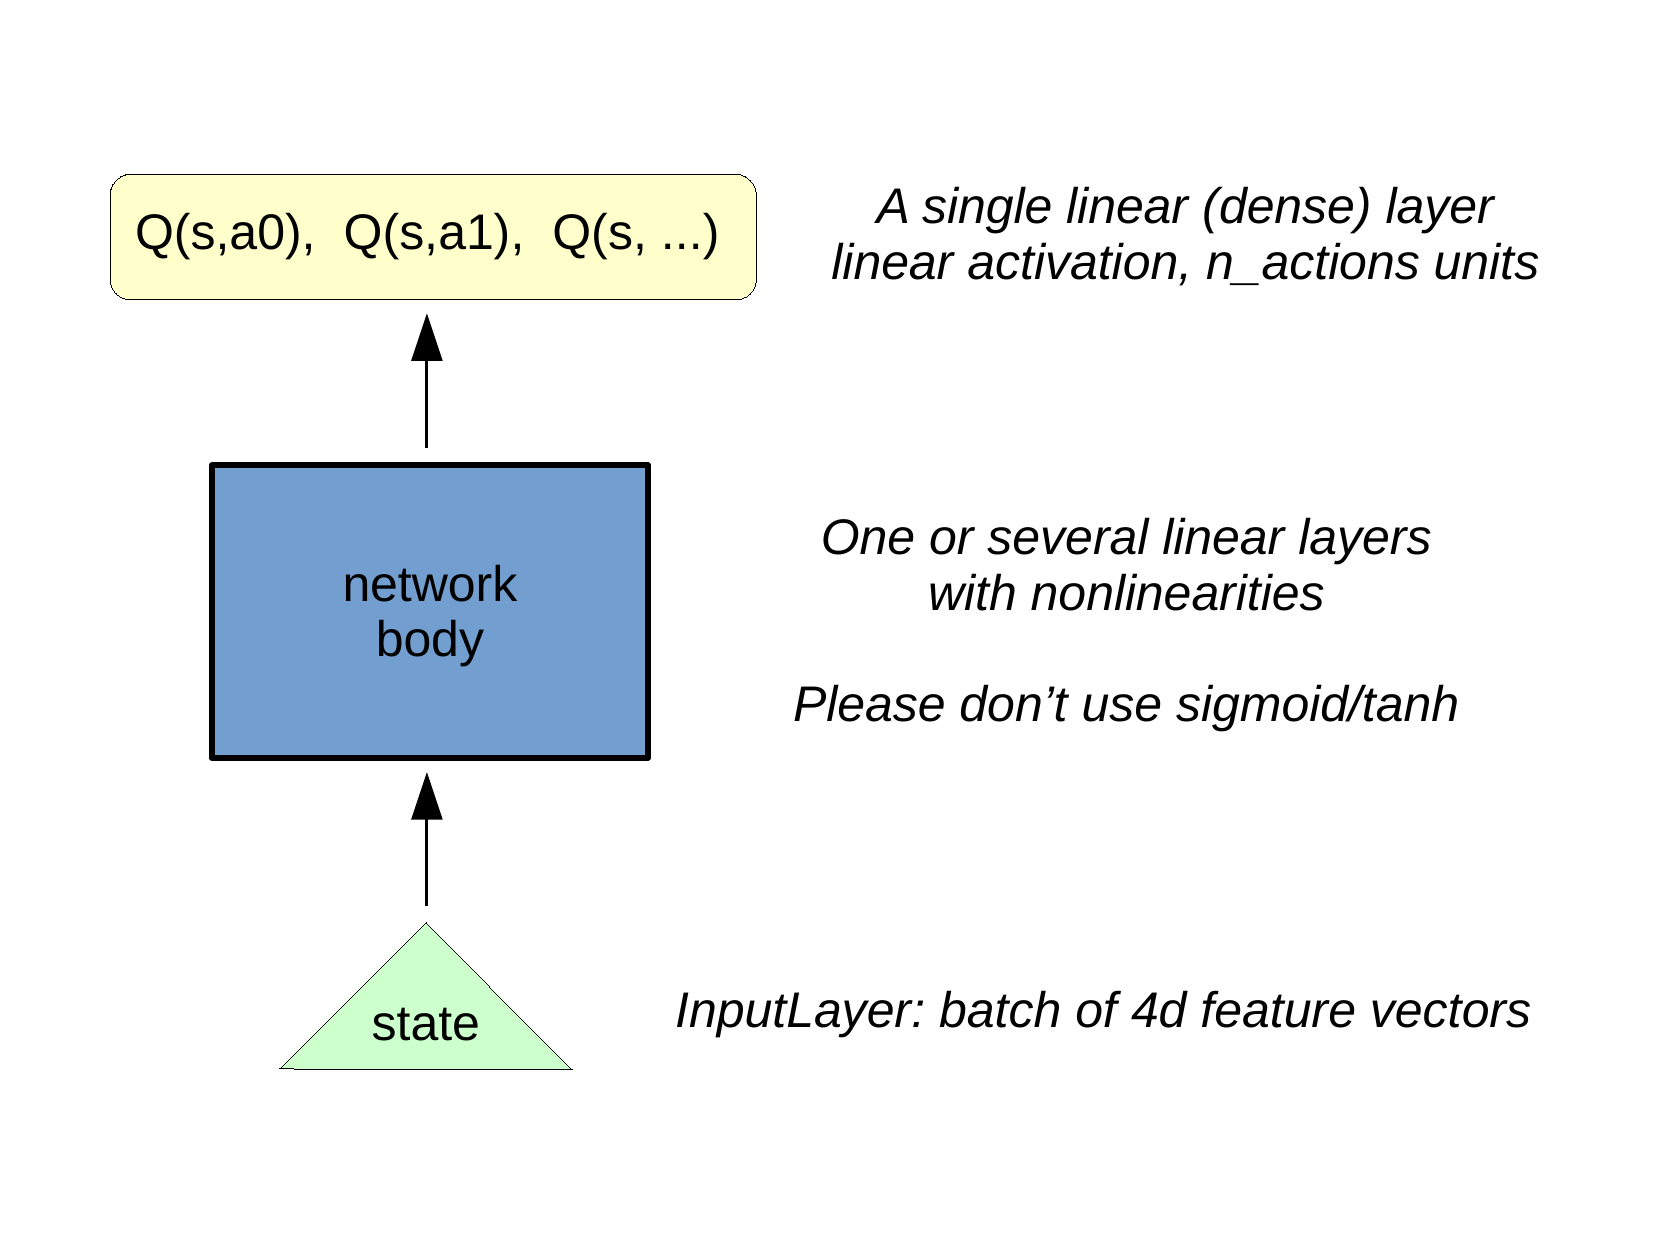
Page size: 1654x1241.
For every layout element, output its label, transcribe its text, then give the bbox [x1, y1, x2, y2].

text_box [279, 1043, 305, 1070]
text_box network body [211, 465, 649, 758]
text_box [370, 922, 482, 978]
text_box A single linear (dense) layer linear activation, n_actions units [765, 171, 1606, 298]
text_box InputLayer: batch of 4d feature vectors [647, 974, 1561, 1101]
text_box [547, 1044, 573, 1070]
text_box state [305, 978, 547, 1137]
text_box Q(s,a0), Q(s,a1), Q(s, ...) [111, 188, 745, 289]
text_box One or several linear layers with nonlinearities Please don’t use sigmoid/tanh [706, 501, 1547, 740]
text_box [111, 174, 757, 300]
